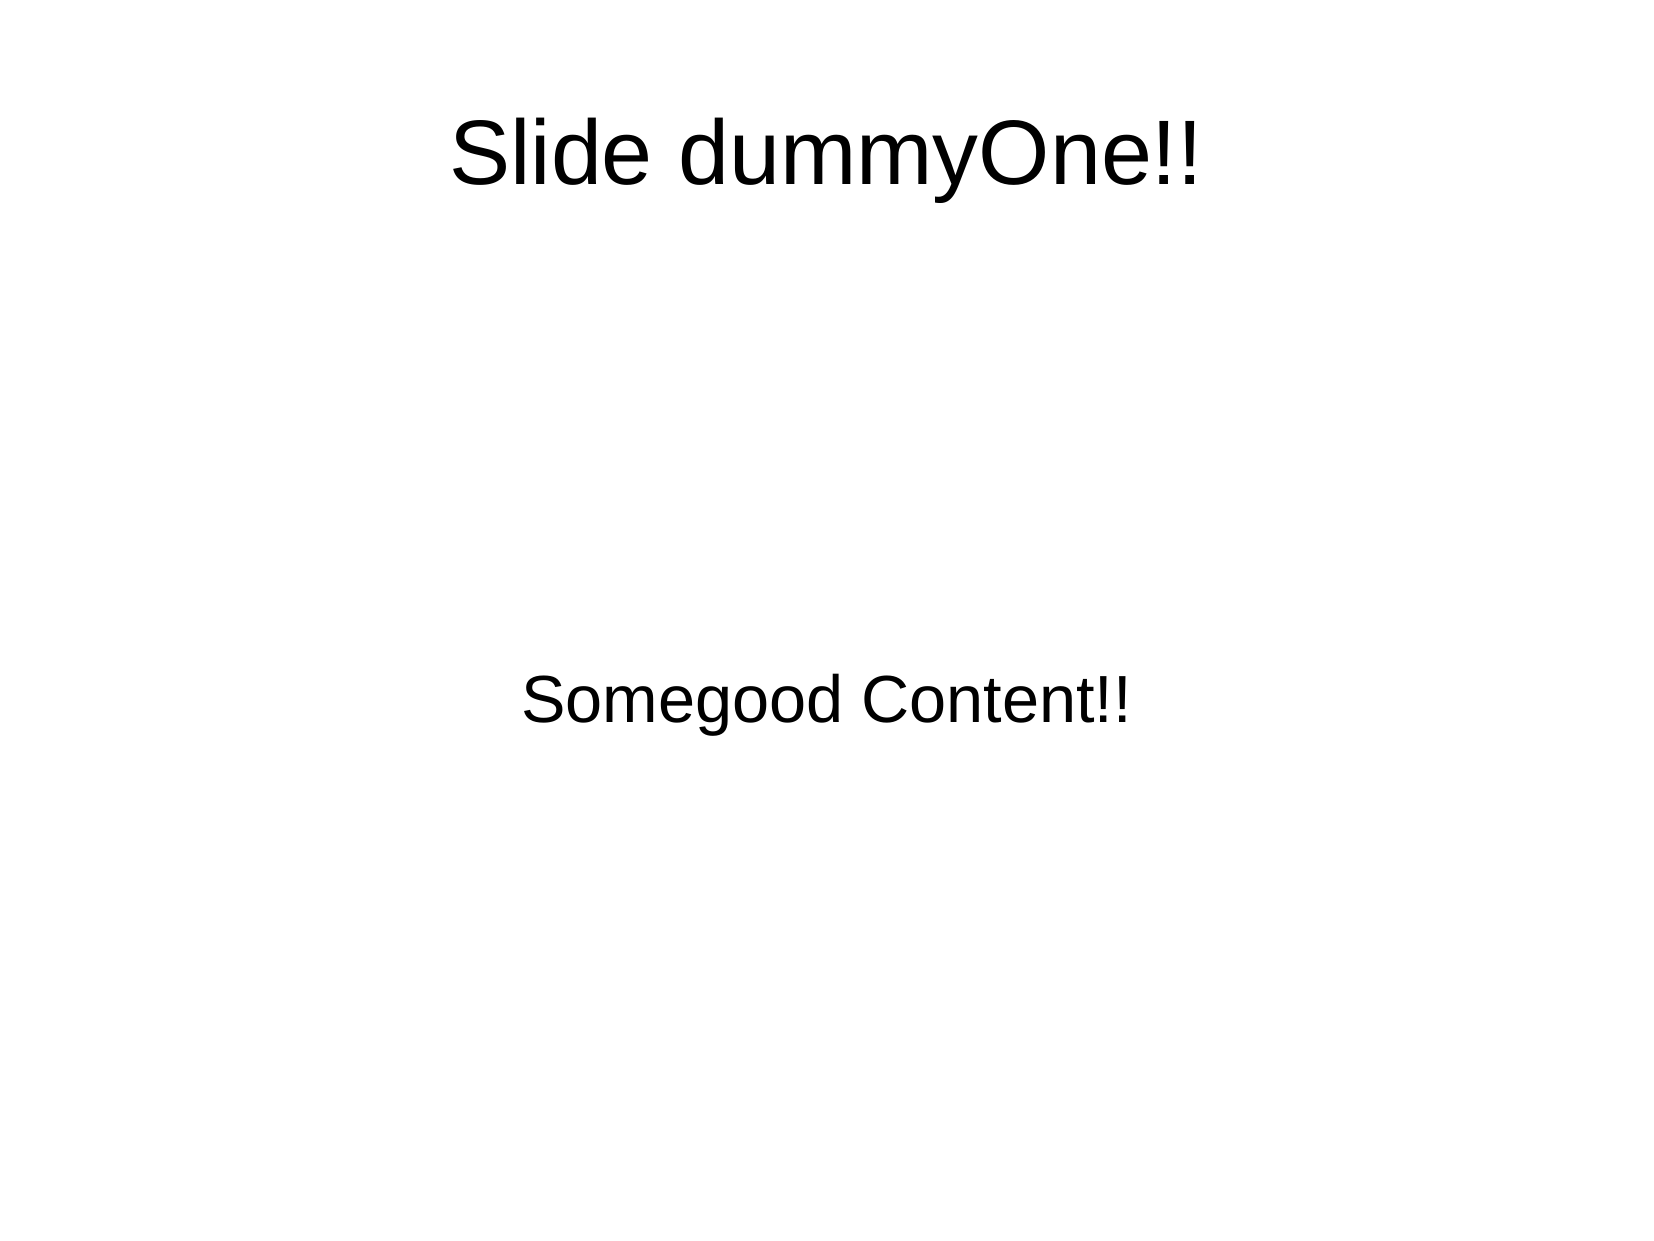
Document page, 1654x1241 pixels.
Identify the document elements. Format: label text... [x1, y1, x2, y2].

title Slide dummyOne!! [82, 56, 1571, 250]
subtitle Somegood Content!! [82, 297, 1571, 1102]
